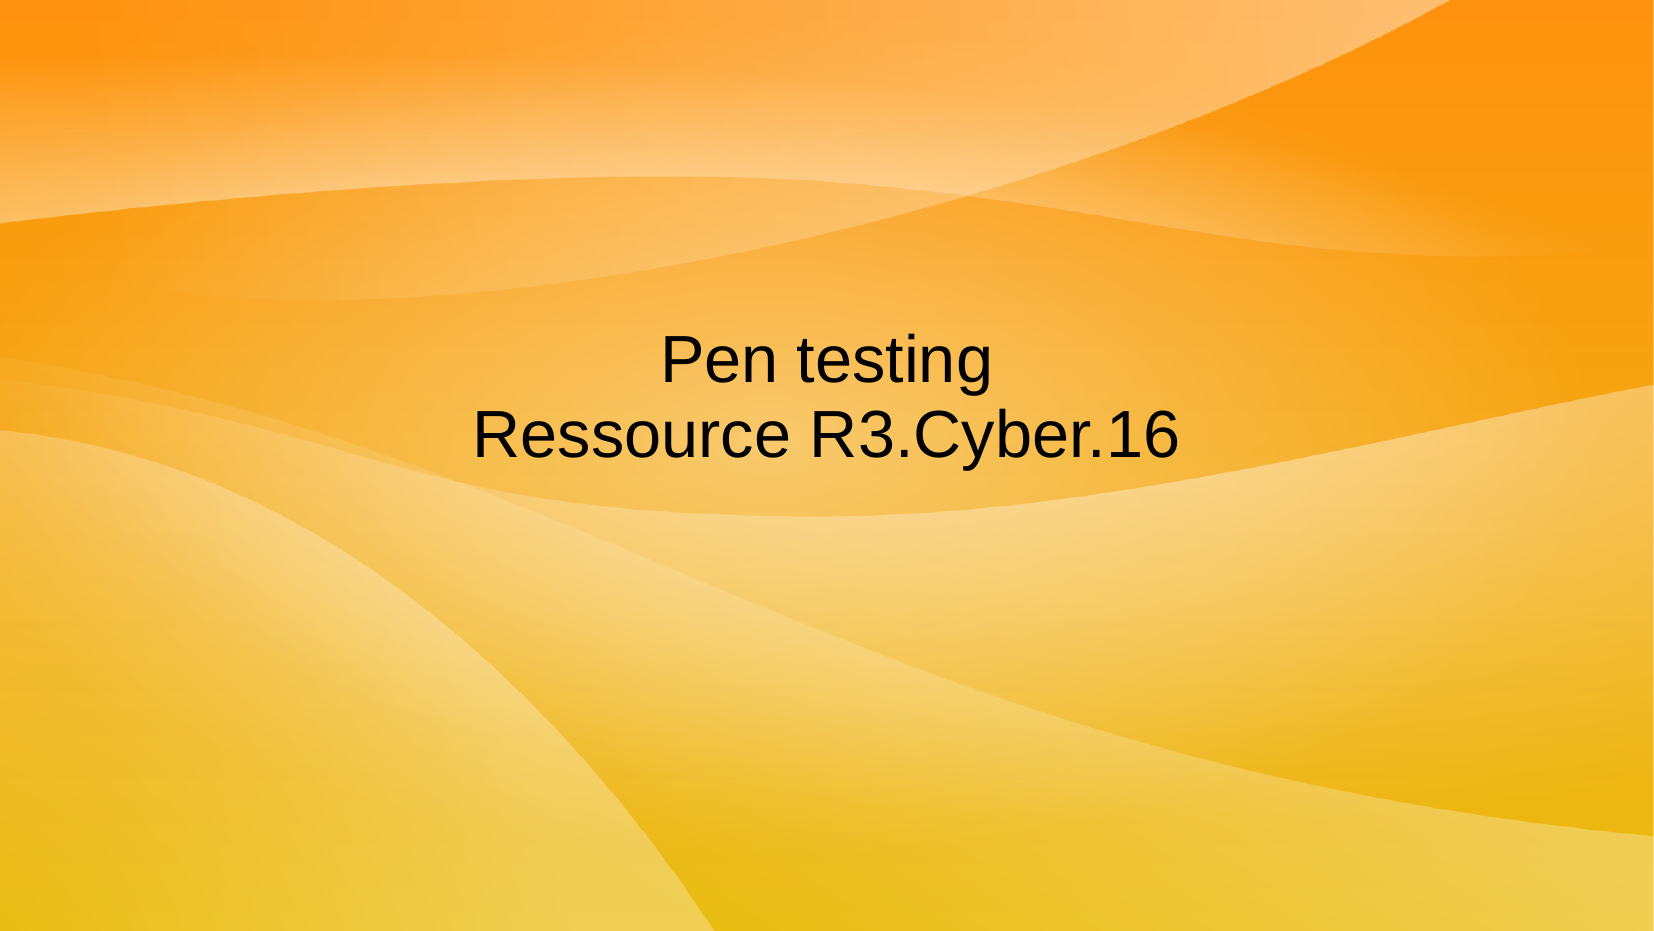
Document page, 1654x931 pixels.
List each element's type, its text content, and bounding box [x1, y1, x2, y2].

picture [0, 0, 1654, 931]
subtitle Pen testing Ressource R3.Cyber.16 [82, 37, 1571, 757]
